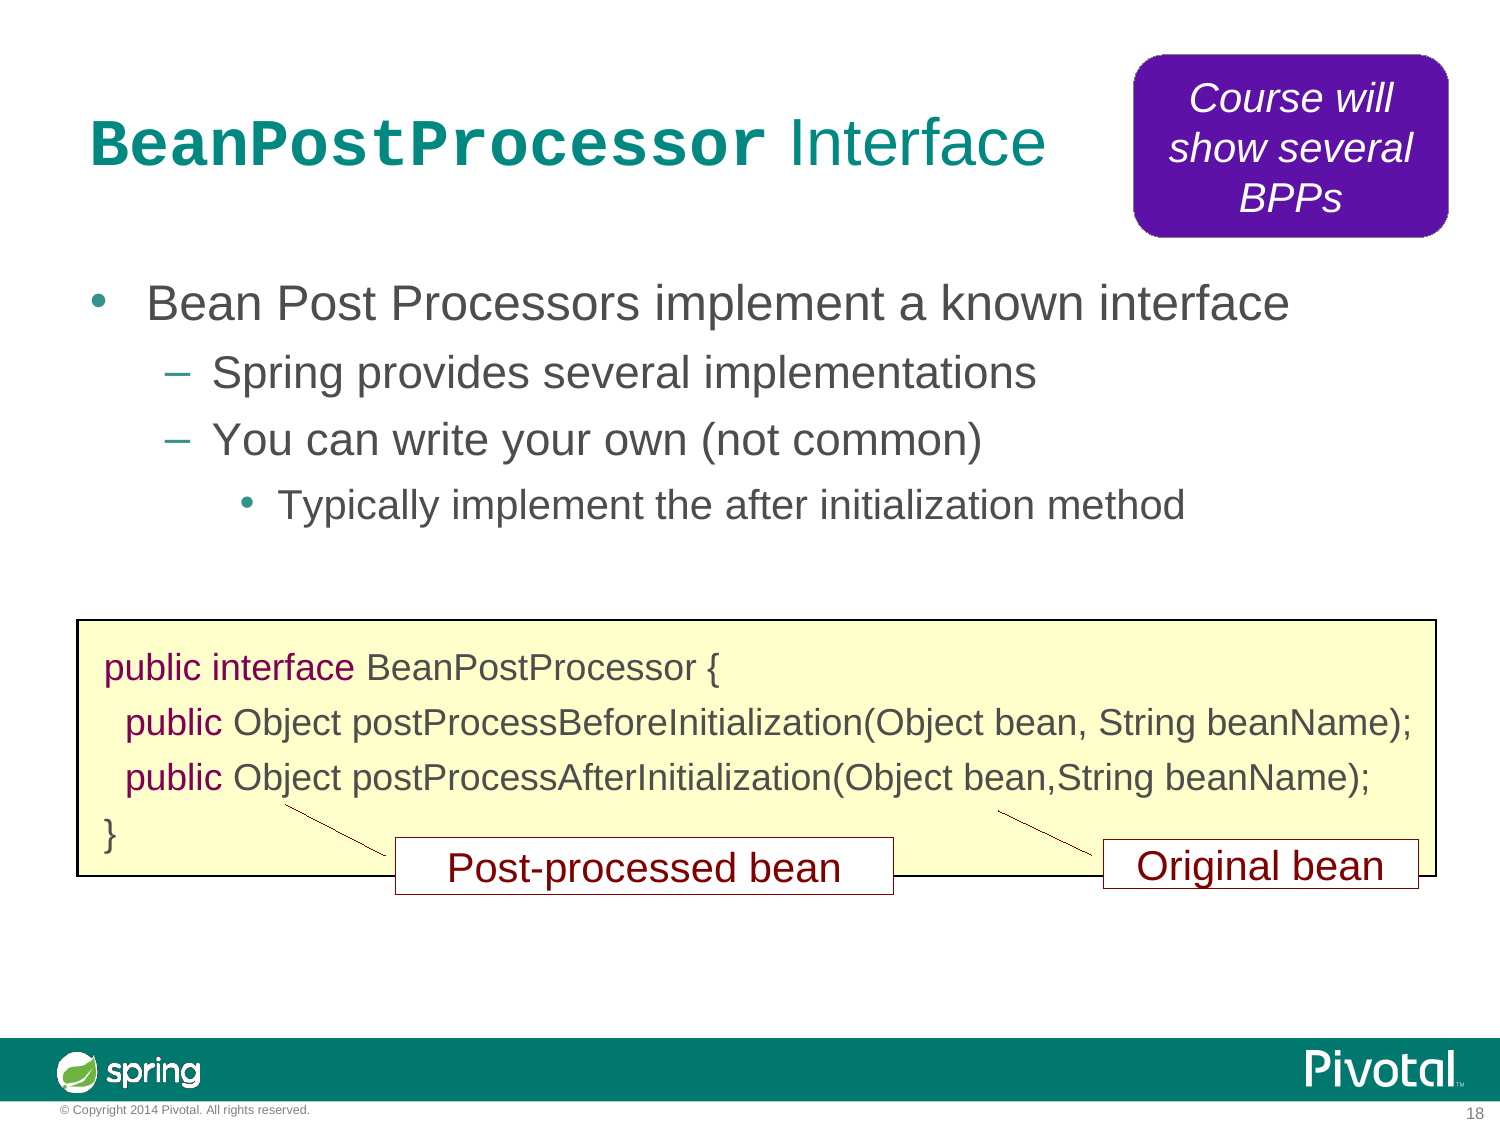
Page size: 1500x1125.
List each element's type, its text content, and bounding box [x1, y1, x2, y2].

text_box Course will show several BPPs [1133, 54, 1449, 238]
text_box public interface BeanPostProcessor { public Object postProcessBeforeInitialization(Object bean, String beanName); public Object postProcessAfterInitialization(Object bean,String beanName); } [77, 620, 1436, 877]
picture [32, 1041, 210, 1103]
title BeanPostProcessor Interface [75, 91, 1133, 187]
picture [1306, 1050, 1464, 1087]
text_box Post-processed bean [395, 837, 894, 895]
list Bean Post Processors implement a known interface Spring provides several implementations You can write your own (not common) Typically implement the after initialization method [75, 262, 1426, 536]
text_box Original bean [1103, 839, 1419, 889]
